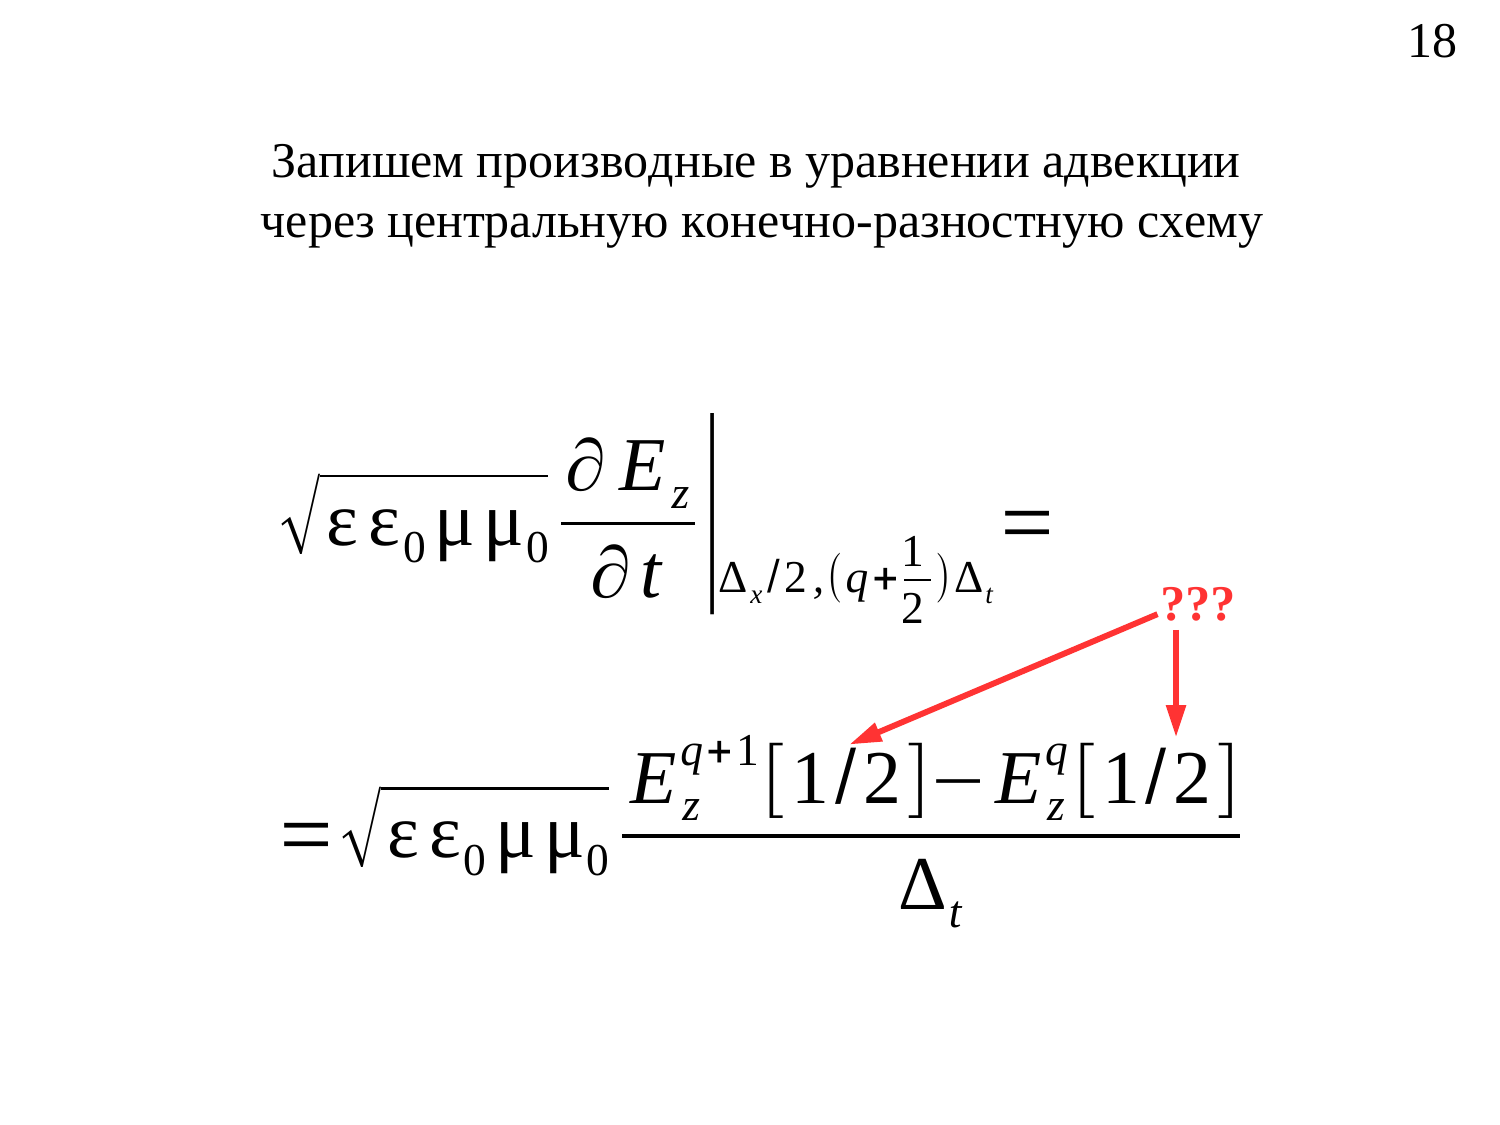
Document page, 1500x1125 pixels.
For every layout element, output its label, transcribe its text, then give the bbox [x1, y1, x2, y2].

text_box Запишем производные в уравнении адвекции через центральную конечно-разностную схему [245, 120, 1279, 255]
text_box ??? [1145, 562, 1264, 638]
chart [243, 413, 1276, 937]
